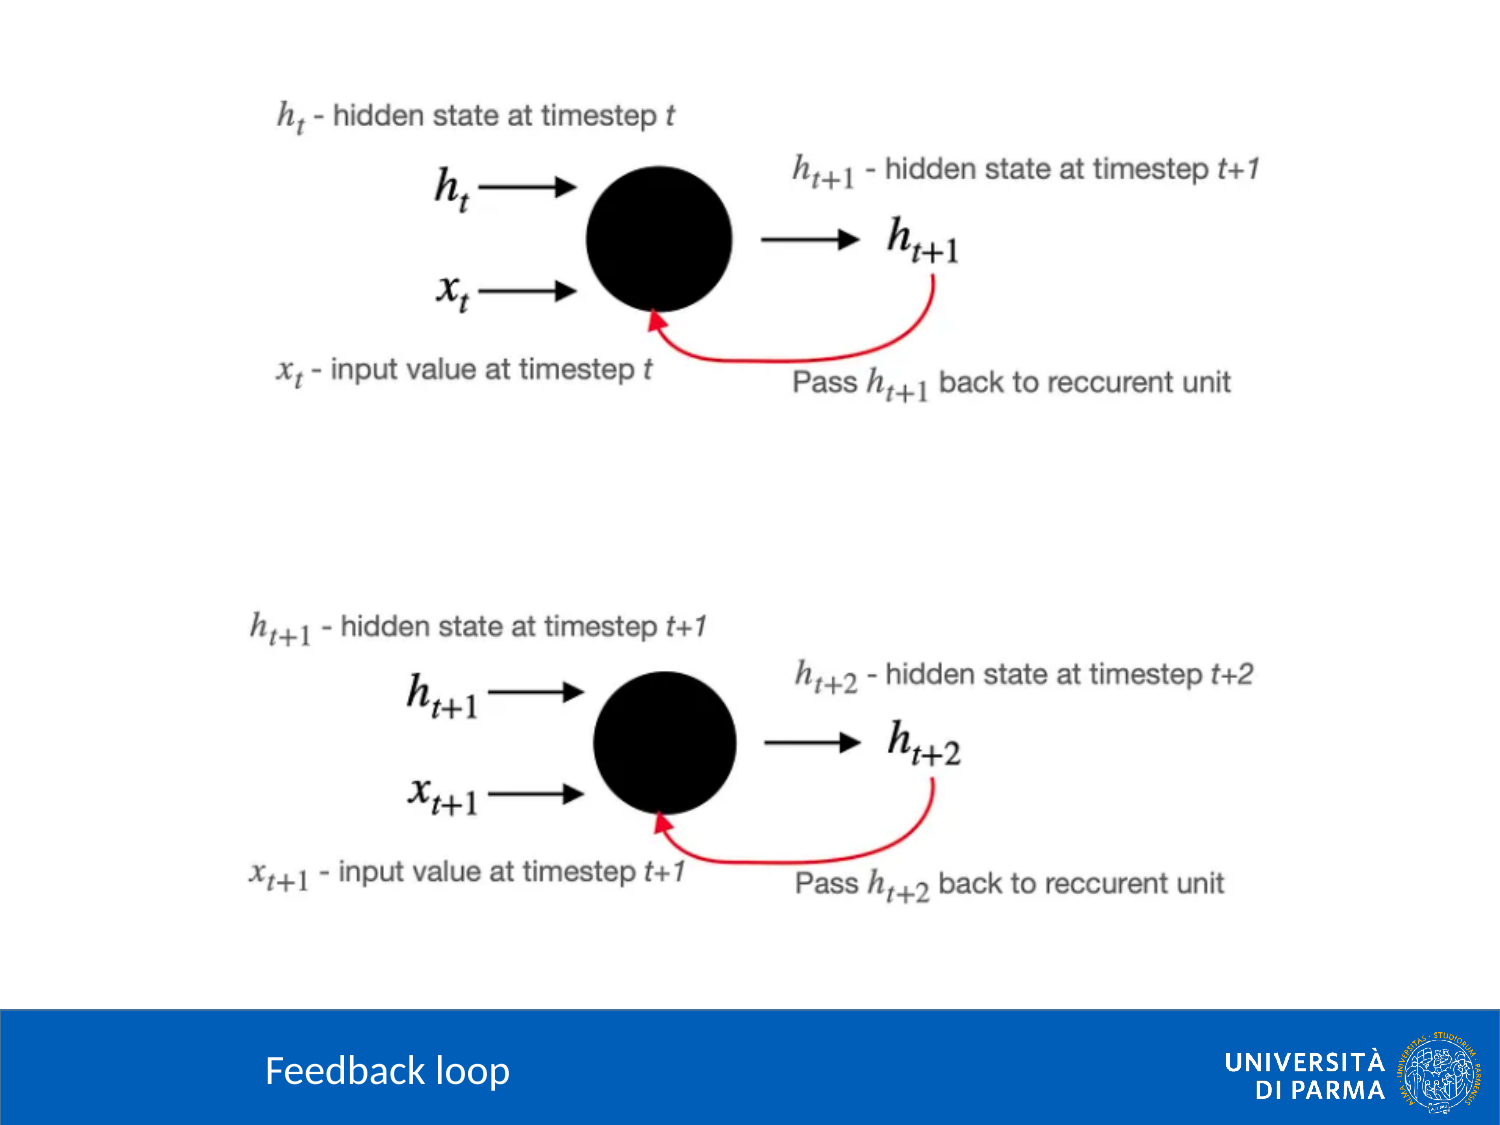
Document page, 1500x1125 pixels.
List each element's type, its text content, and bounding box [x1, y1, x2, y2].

picture [1226, 1032, 1481, 1114]
picture [229, 576, 1281, 916]
picture [246, 65, 1276, 417]
text_box [0, 1010, 1500, 1125]
text_box Feedback loop [250, 1035, 777, 1101]
